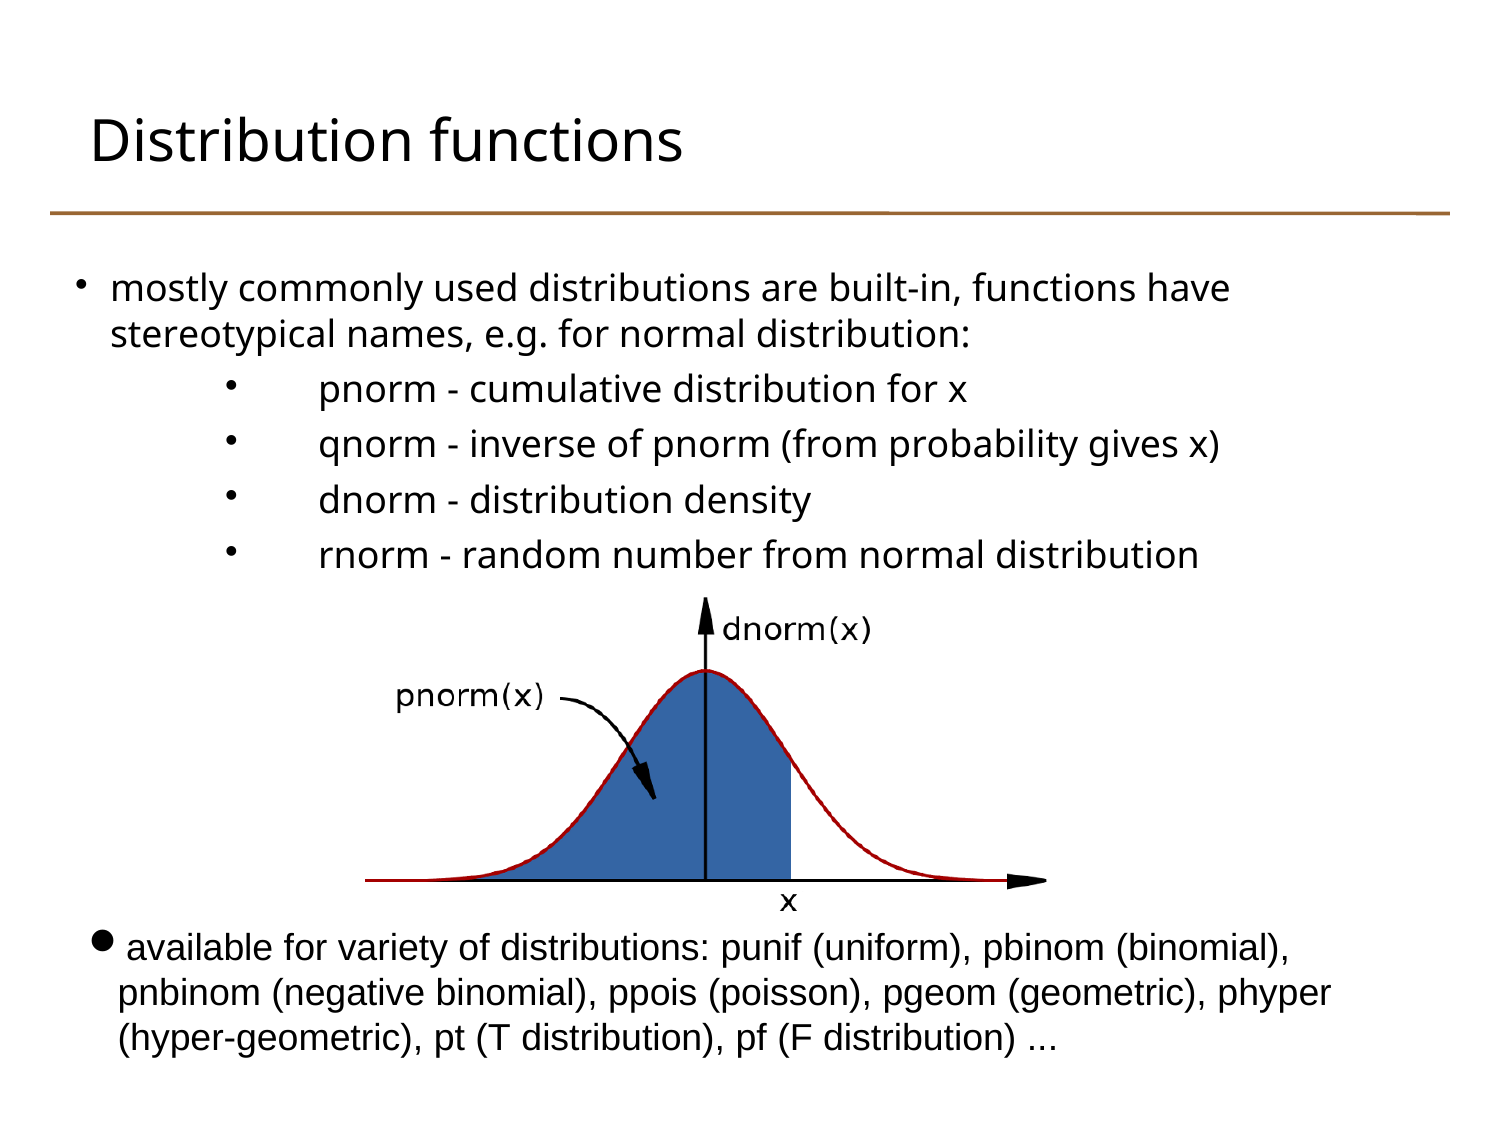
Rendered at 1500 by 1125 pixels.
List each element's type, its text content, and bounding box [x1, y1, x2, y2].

text_box available for variety of distributions: punif (uniform), pbinom (binomial), pnbinom (negative binomial), ppois (poisson), pgeom (geometric), phyper (hyper-geometric), pt (T distribution), pf (F distribution) ... [73, 915, 1419, 1066]
text_box mostly commonly used distributions are built-in, functions have stereotypical names, e.g. for normal distribution: pnorm - cumulative distribution for x qnorm - inverse of pnorm (from probability gives x) dnorm - distribution density rnorm - random number from normal distribution [74, 263, 1422, 1003]
picture [350, 592, 1060, 915]
text_box Distribution functions [74, 44, 1422, 231]
